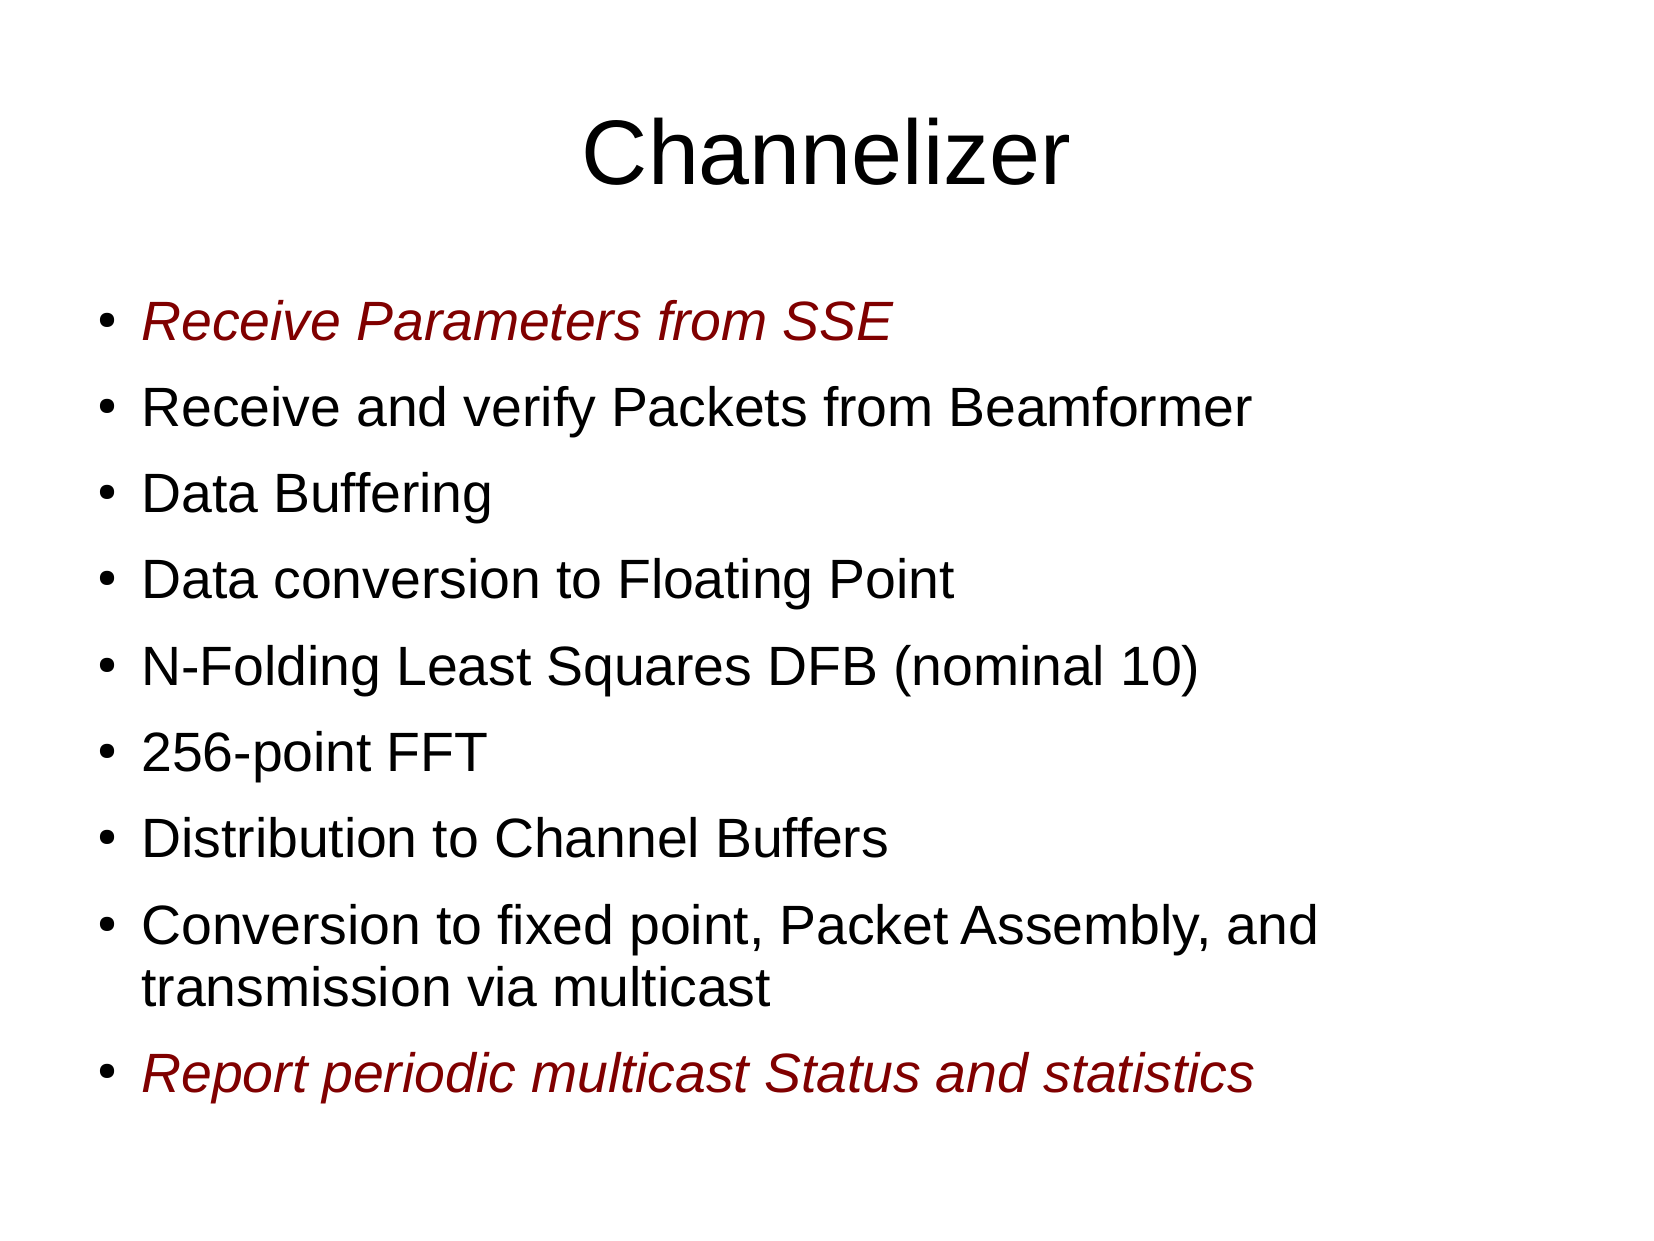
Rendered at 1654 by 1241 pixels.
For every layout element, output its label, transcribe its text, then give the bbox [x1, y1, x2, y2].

list Receive Parameters from SSE Receive and verify Packets from Beamformer Data Buffering Data conversion to Floating Point N-Folding Least Squares DFB (nominal 10) 256-point FFT Distribution to Channel Buffers Conversion to fixed point, Packet Assembly, and transmission via multicast Report periodic multicast Status and statistics [82, 290, 1571, 1109]
title Channelizer [82, 56, 1571, 250]
